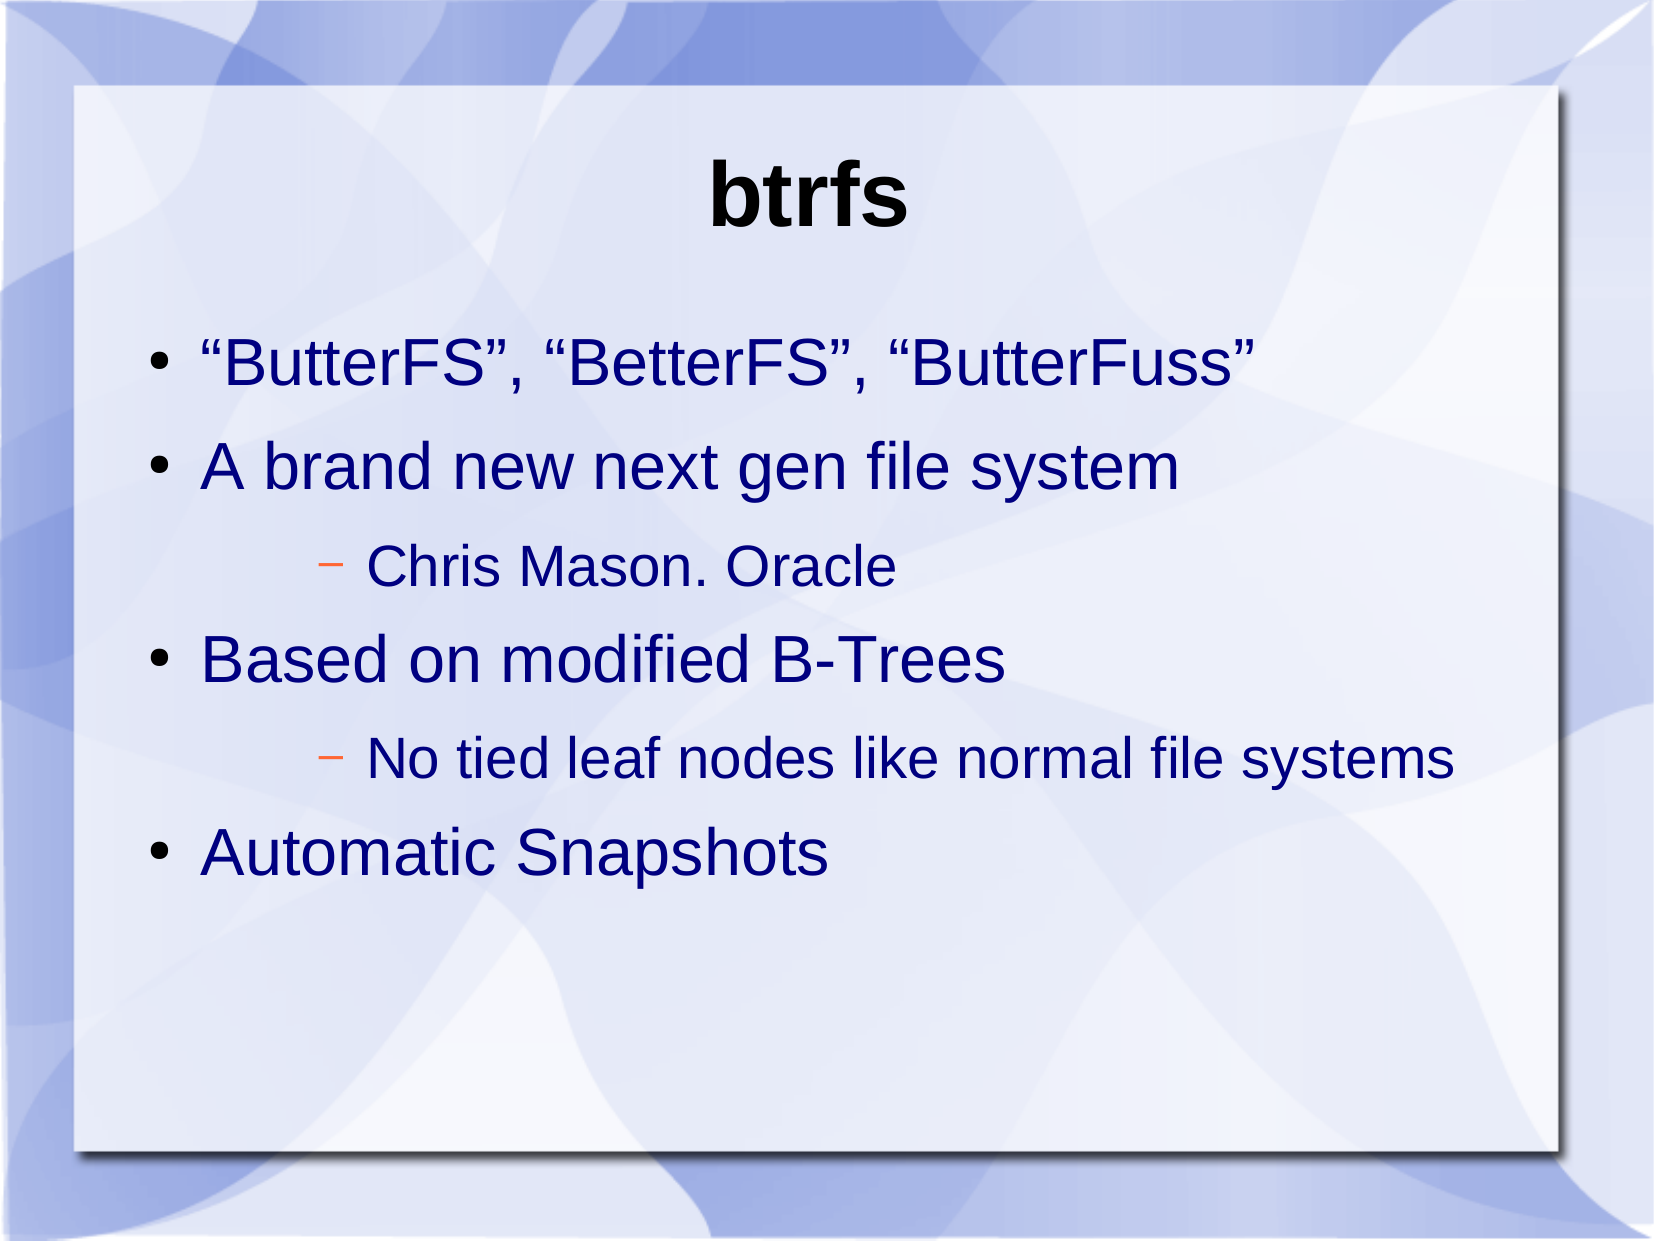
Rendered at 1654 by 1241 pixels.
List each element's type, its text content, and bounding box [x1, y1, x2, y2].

picture [0, 0, 1654, 1241]
list “ButterFS”, “BetterFS”, “ButterFuss” A brand new next gen file system Chris Mason. Oracle Based on modified B-Trees No tied leaf nodes like normal file systems Automatic Snapshots [129, 324, 1489, 1144]
title btrfs [82, 90, 1536, 298]
